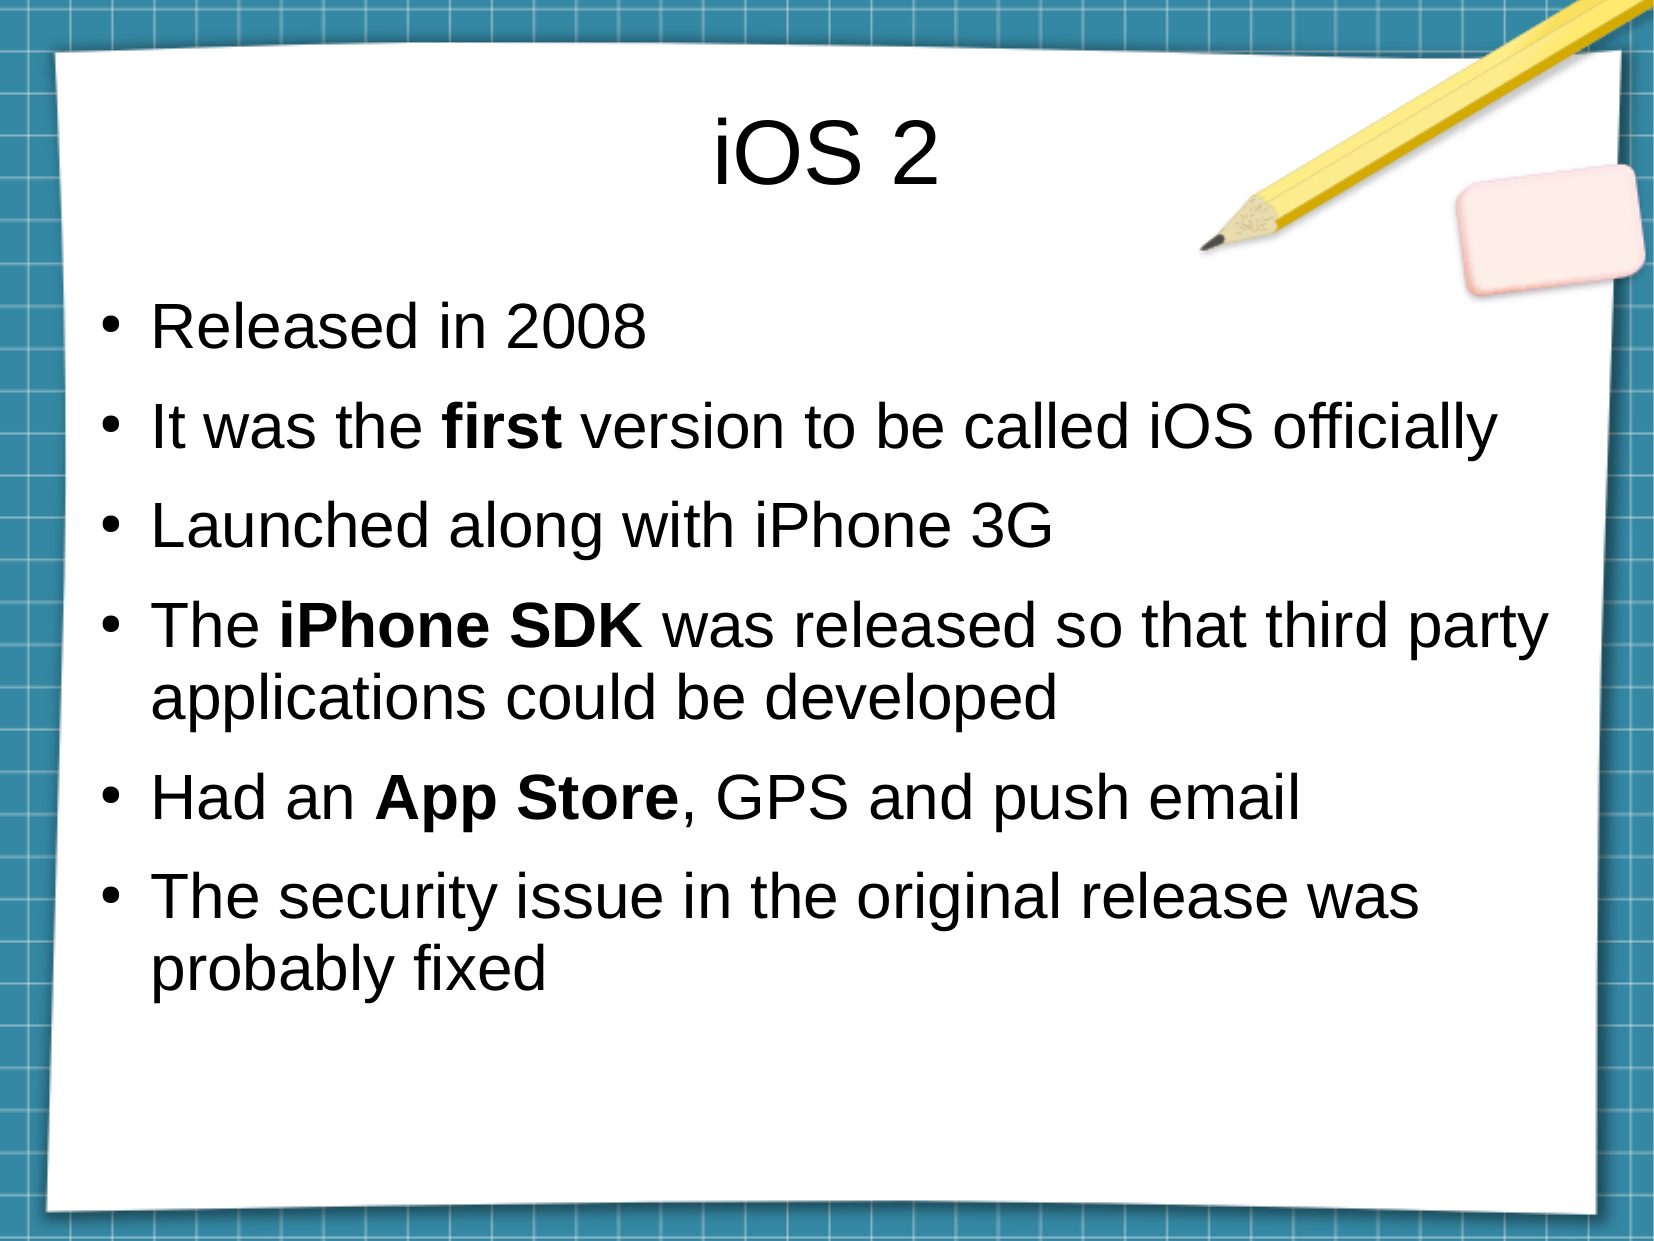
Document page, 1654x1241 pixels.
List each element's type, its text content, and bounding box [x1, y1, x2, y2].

title iOS 2 [82, 49, 1571, 257]
list Released in 2008 It was the first version to be called iOS officially Launched along with iPhone 3G The iPhone SDK was released so that third party applications could be developed Had an App Store, GPS and push email The security issue in the original release was probably fixed [82, 290, 1571, 1010]
picture [0, 0, 1654, 1241]
